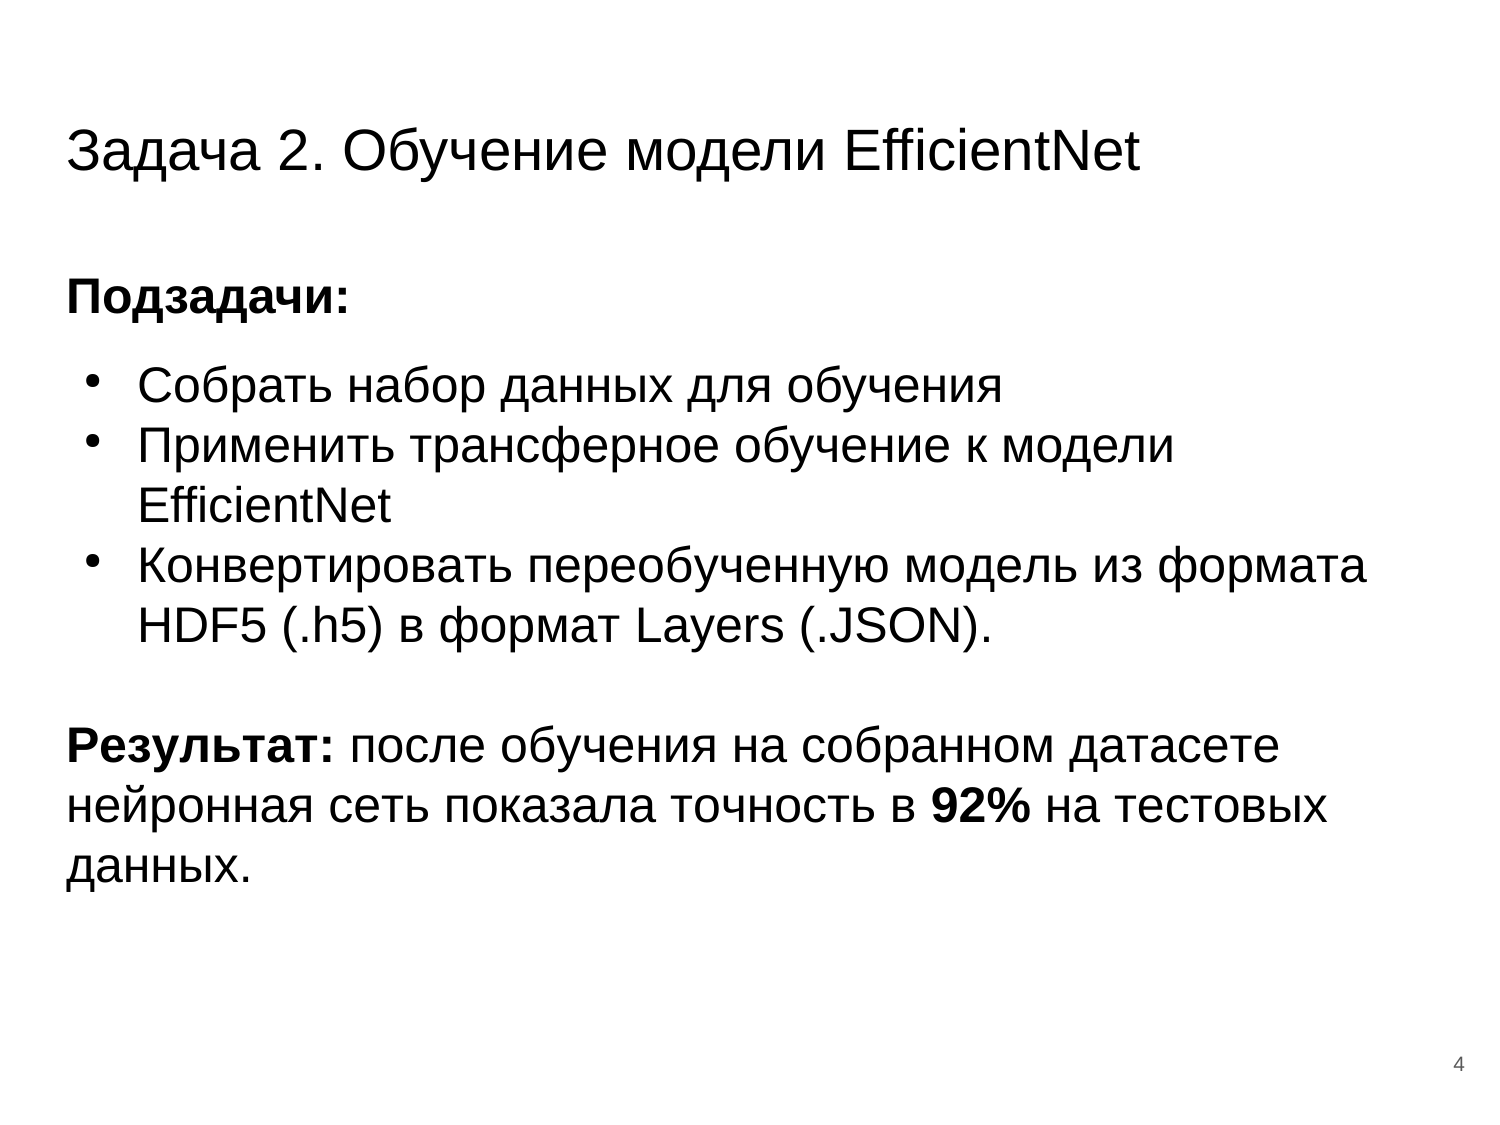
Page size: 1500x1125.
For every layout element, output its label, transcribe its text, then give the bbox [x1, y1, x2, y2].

title Задача 2. Обучение модели EfficientNet [51, 97, 1449, 223]
slide_number <номер> [1389, 1019, 1480, 1106]
list Подзадачи: Собрать набор данных для обучения Применить трансферное обучение к модели EfficientNet Конвертировать переобученную модель из формата HDF5 (.h5) в формат Layers (.JSON). Результат: после обучения на собранном датасете нейронная сеть показала точность в 92% на тестовых данных. [51, 248, 1449, 1040]
